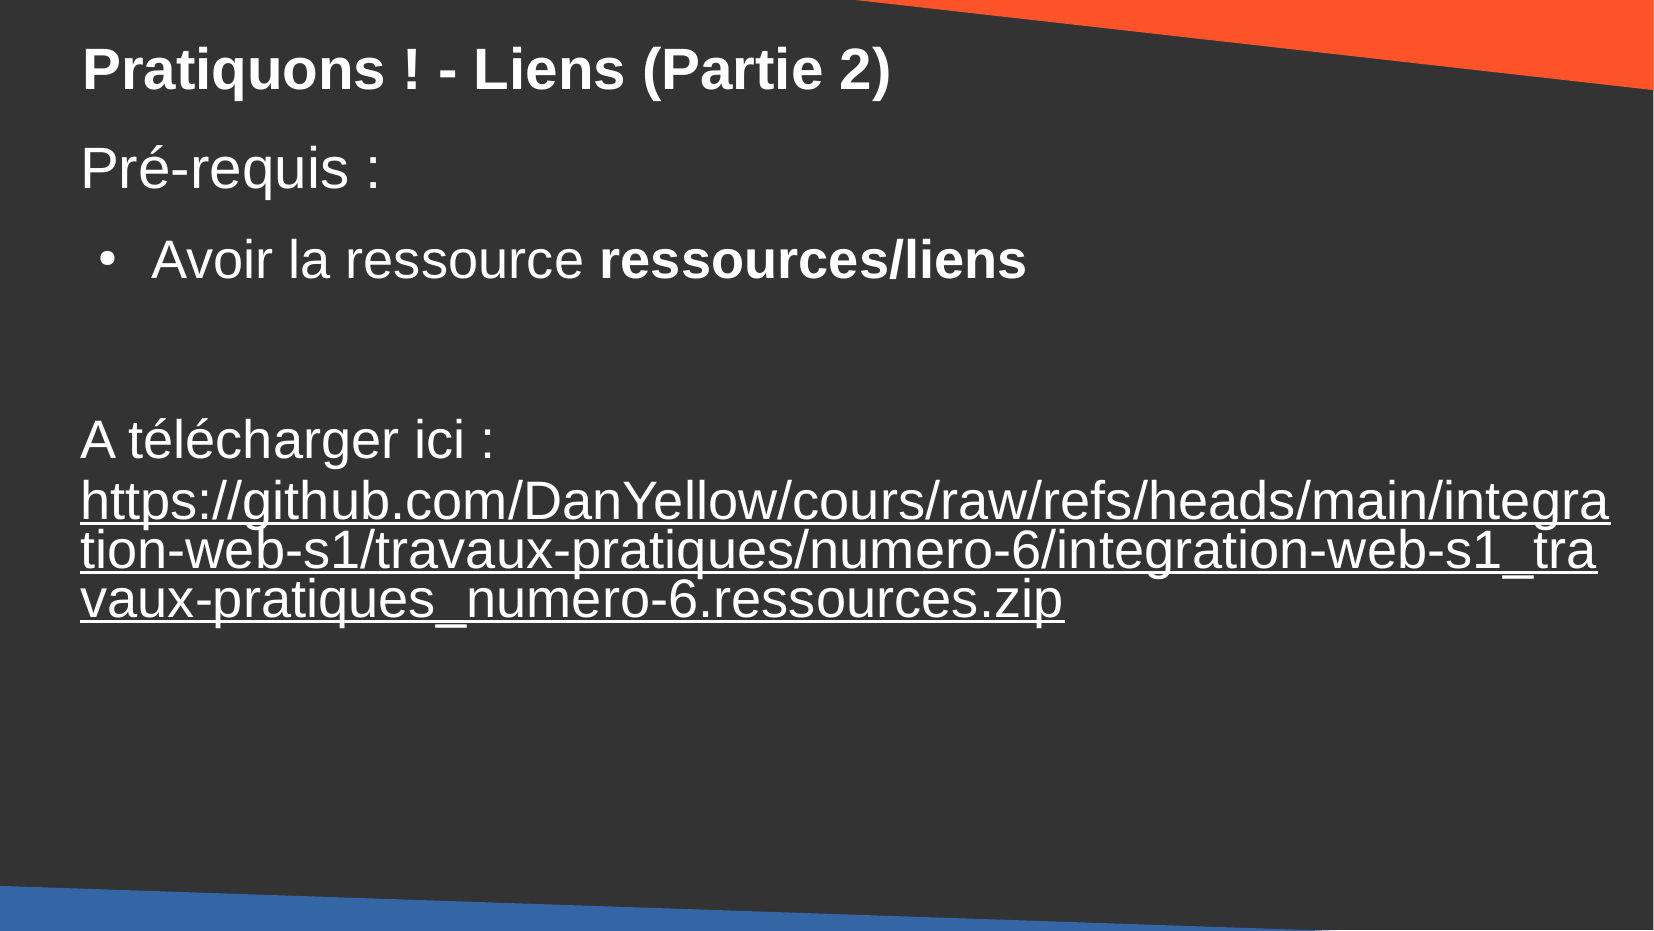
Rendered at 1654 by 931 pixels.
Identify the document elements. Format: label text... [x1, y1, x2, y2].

list Pré-requis : Avoir la ressource ressources/liens A télécharger ici : https://github.com/DanYellow/cours/raw/refs/heads/main/integration-web-s1/travaux-pratiques/numero-6/integration-web-s1_travaux-pratiques_numero-6.ressources.zip [80, 135, 1620, 697]
title Pratiquons ! - Liens (Partie 2) [82, 37, 1571, 114]
text_box [855, 0, 1654, 91]
text_box [0, 885, 1337, 931]
